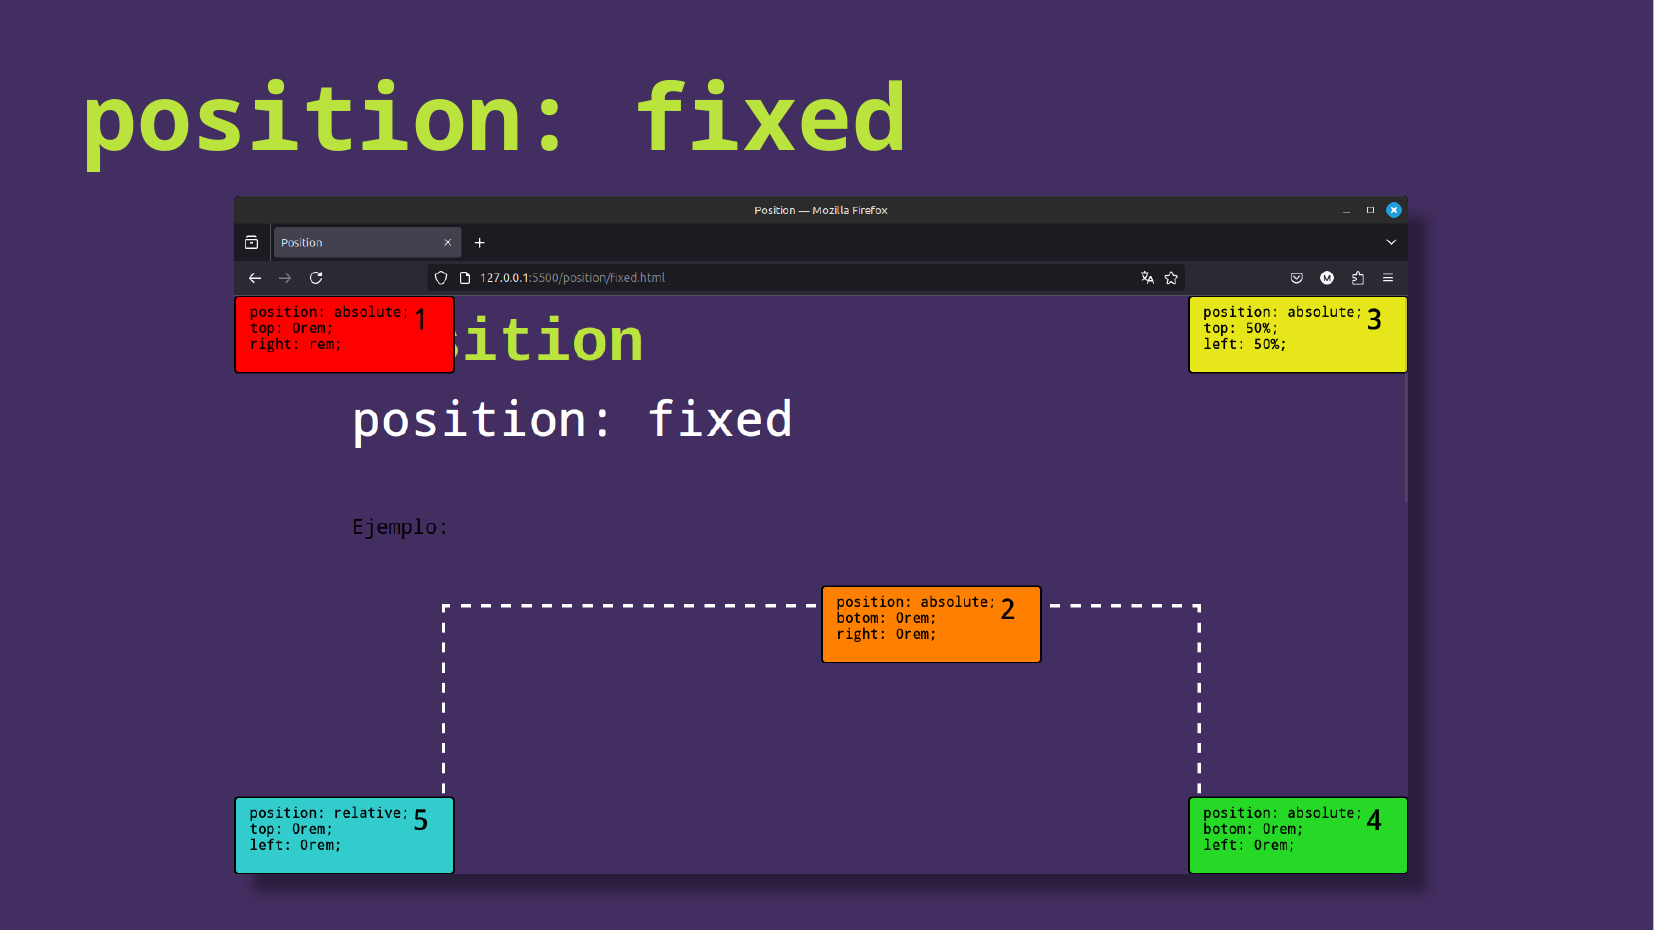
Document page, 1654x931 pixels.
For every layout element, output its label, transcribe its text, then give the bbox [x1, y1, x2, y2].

title position: fixed [82, 37, 1571, 193]
picture [234, 196, 1408, 874]
